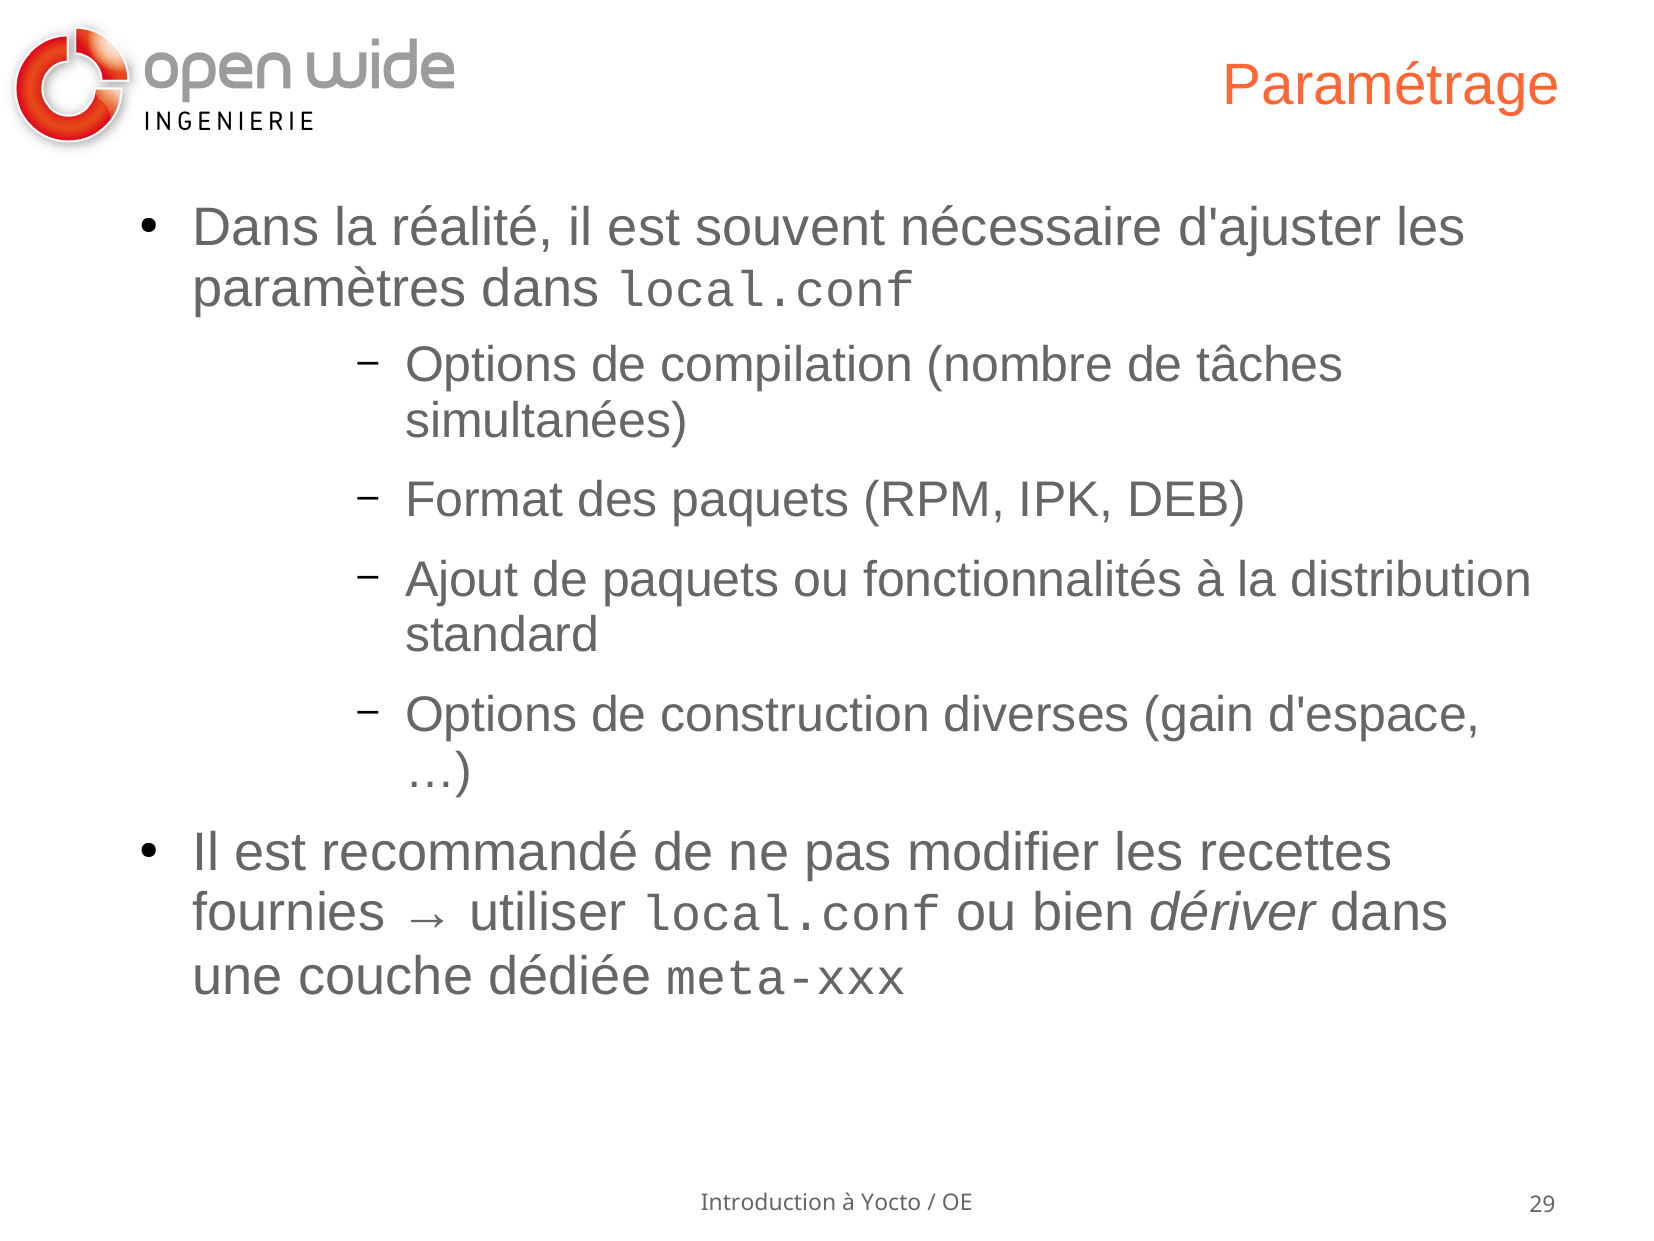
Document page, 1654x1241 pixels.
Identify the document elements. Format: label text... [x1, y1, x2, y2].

title Paramétrage [602, 12, 1561, 157]
list Dans la réalité, il est souvent nécessaire d'ajuster les paramètres dans local.conf Options de compilation (nombre de tâches simultanées) Format des paquets (RPM, IPK, DEB) Ajout de paquets ou fonctionnalités à la distribution standard Options de construction diverses (gain d'espace, …) Il est recommandé de ne pas modifier les recettes fournies → utiliser local.conf ou bien dériver dans une couche dédiée meta-xxx [121, 196, 1534, 1067]
picture [0, 0, 454, 161]
